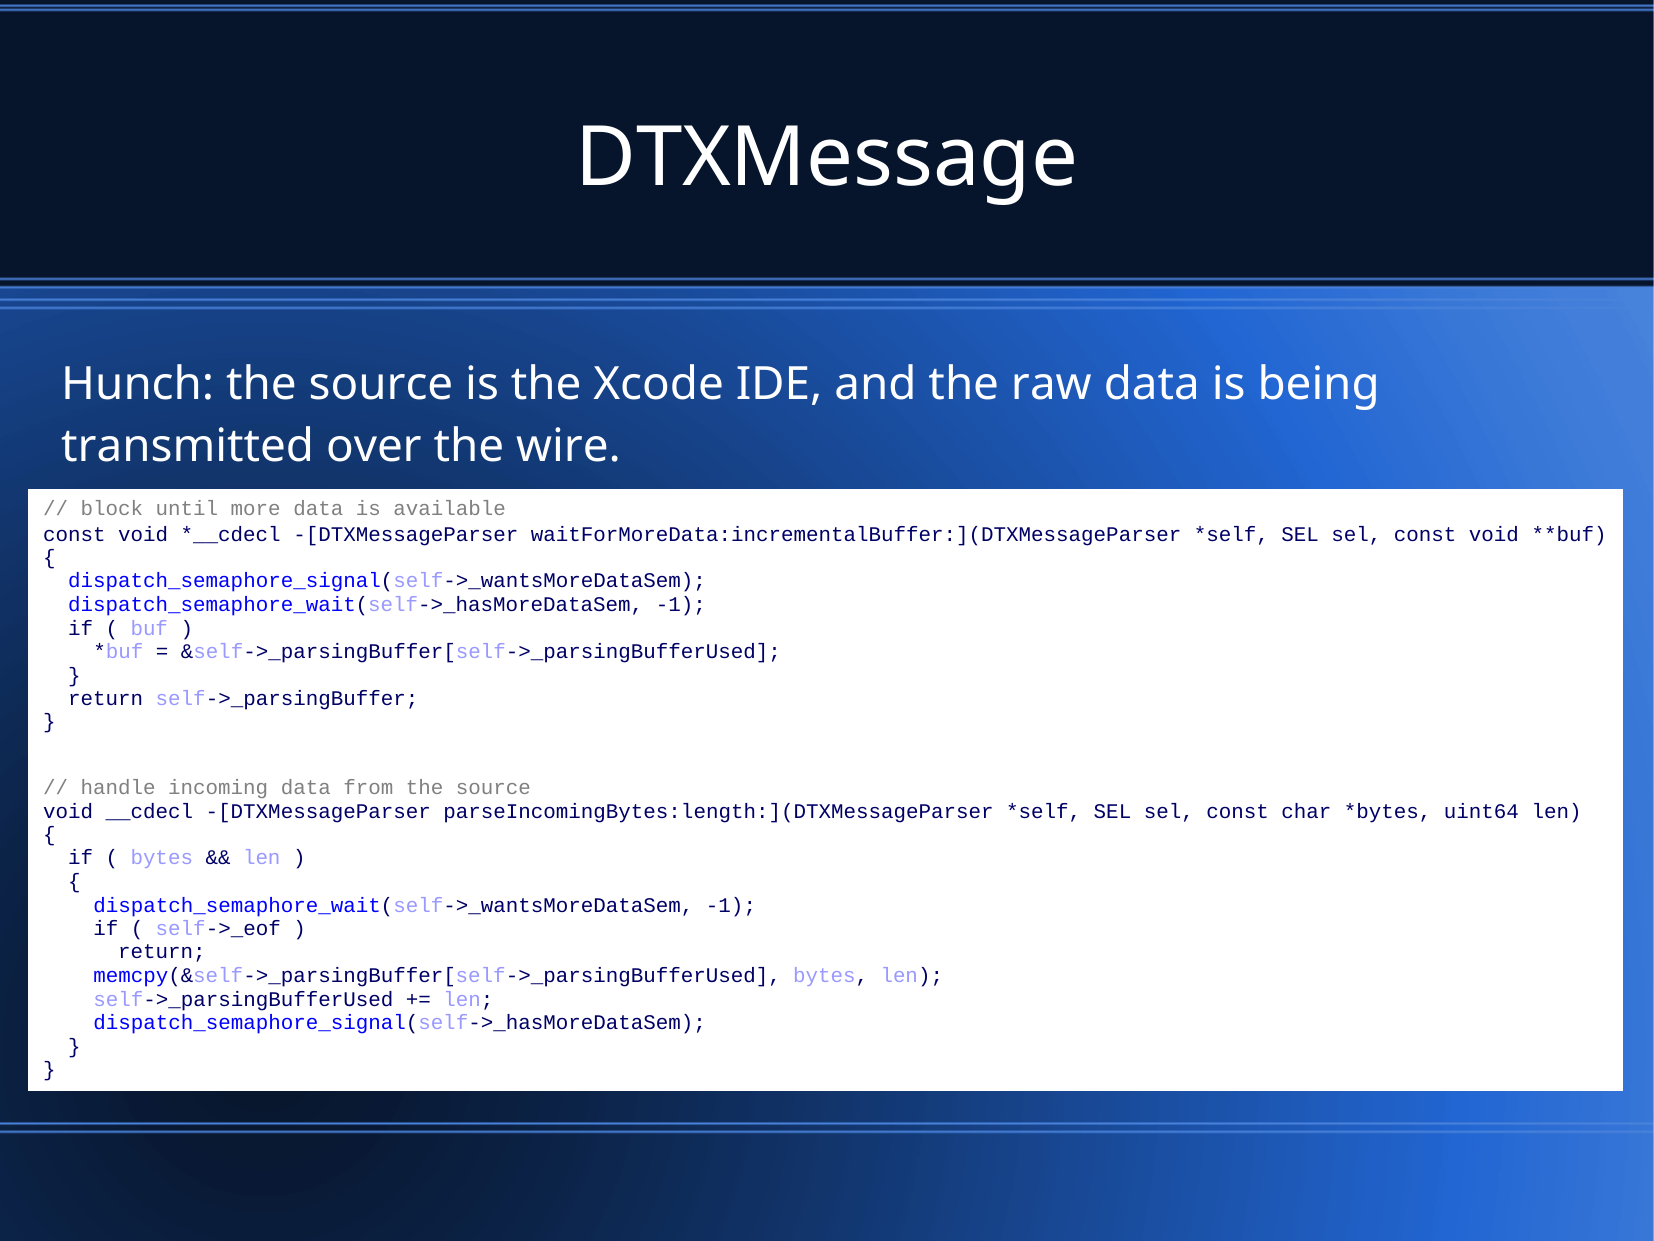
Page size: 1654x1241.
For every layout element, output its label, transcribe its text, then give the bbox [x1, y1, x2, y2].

list Hunch: the source is the Xcode IDE, and the raw data is being transmitted over the wire. [23, 350, 1512, 461]
picture [0, 0, 1654, 1241]
table_header ﻿// block until more data is available const void *__cdecl -[DTXMessageParser waitForMoreData:incrementalBuffer:](DTXMessageParser *self, SEL sel, const void **buf) { dispatch_semaphore_signal(self->_wantsMoreDataSem); dispatch_semaphore_wait(self->_hasMoreDataSem, -1); if ( buf ) *buf = &self->_parsingBuffer[self->_parsingBufferUsed]; } return self->_parsingBuffer; } // handle incoming data from the source void __cdecl -[DTXMessageParser parseIncomingBytes:length:](DTXMessageParser *self, SEL sel, const char *bytes, uint64 len) { if ( bytes && len ) { dispatch_semaphore_wait(self->_wantsMoreDataSem, -1); if ( self->_eof ) return; memcpy(&self->_parsingBuffer[self->_parsingBufferUsed], bytes, len); self->_parsingBufferUsed += len; dispatch_semaphore_signal(self->_hasMoreDataSem); } } [29, 490, 1622, 1090]
title DTXMessage [82, 49, 1571, 257]
